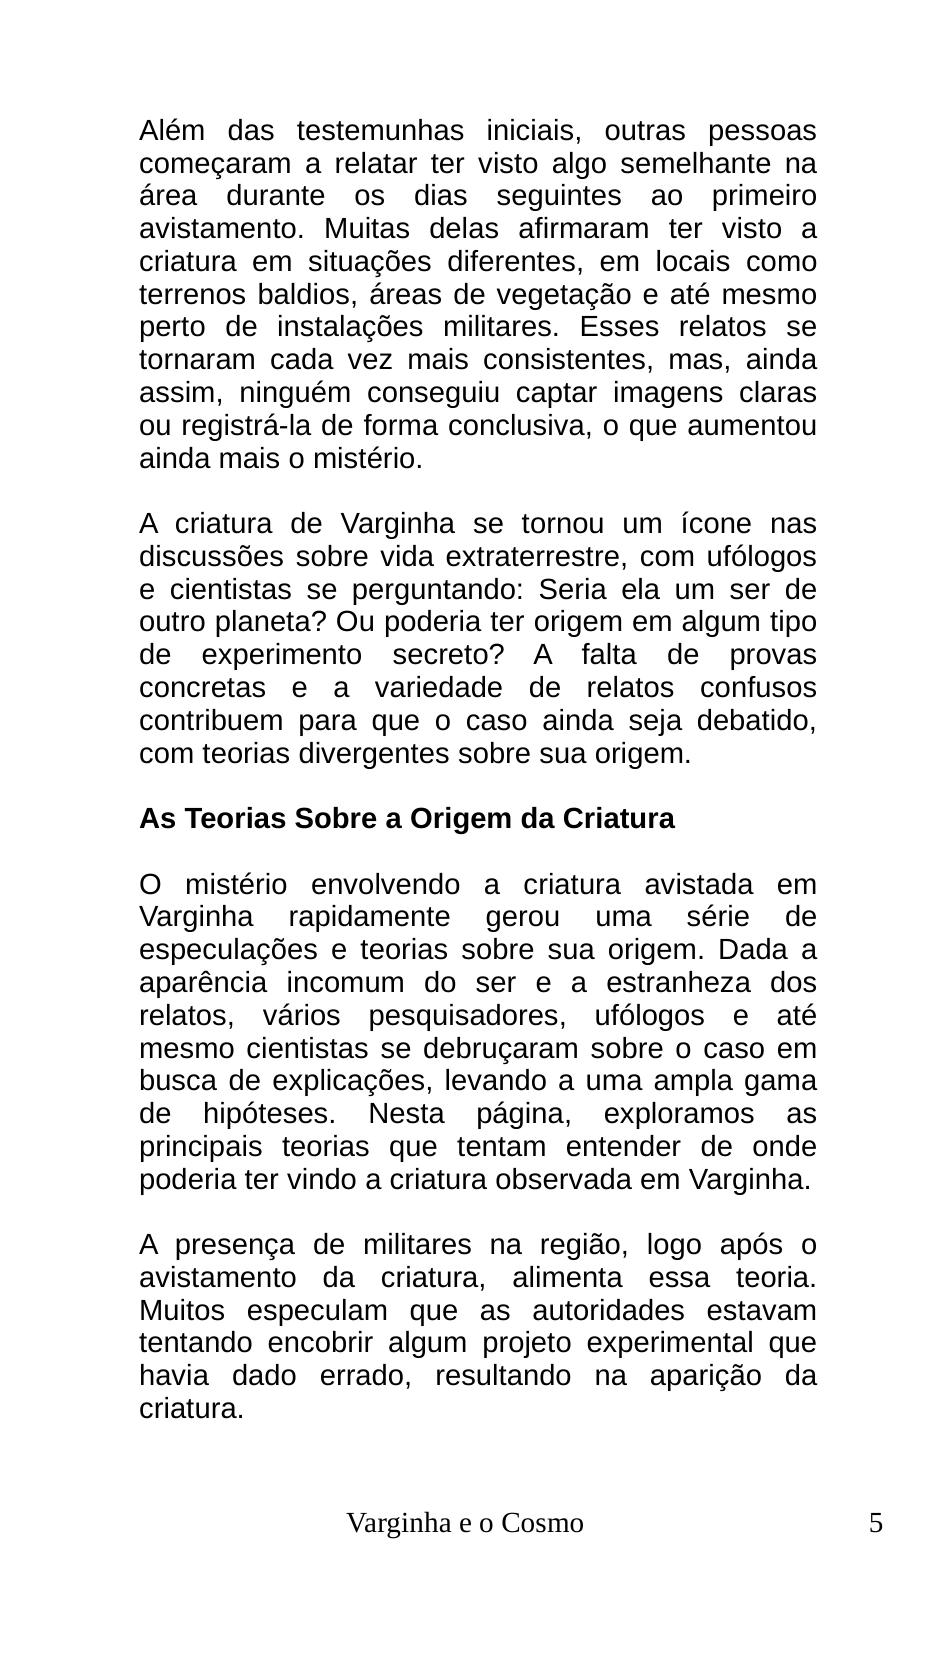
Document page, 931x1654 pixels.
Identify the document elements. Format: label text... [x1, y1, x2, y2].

text_box Além das testemunhas iniciais, outras pessoas começaram a relatar ter visto algo semelhante na área durante os dias seguintes ao primeiro avistamento. Muitas delas afirmaram ter visto a criatura em situações diferentes, em locais como terrenos baldios, áreas de vegetação e até mesmo perto de instalações militares. Esses relatos se tornaram cada vez mais consistentes, mas, ainda assim, ninguém conseguiu captar imagens claras ou registrá-la de forma conclusiva, o que aumentou ainda mais o mistério. A criatura de Varginha se tornou um ícone nas discussões sobre vida extraterrestre, com ufólogos e cientistas se perguntando: Seria ela um ser de outro planeta? Ou poderia ter origem em algum tipo de experimento secreto? A falta de provas concretas e a variedade de relatos confusos contribuem para que o caso ainda seja debatido, com teorias divergentes sobre sua origem. As Teorias Sobre a Origem da Criatura O mistério envolvendo a criatura avistada em Varginha rapidamente gerou uma série de especulações e teorias sobre sua origem. Dada a aparência incomum do ser e a estranheza dos relatos, vários pesquisadores, ufólogos e até mesmo cientistas se debruçaram sobre o caso em busca de explicações, levando a uma ampla gama de hipóteses. Nesta página, exploramos as principais teorias que tentam entender de onde poderia ter vindo a criatura observada em Varginha. A presença de militares na região, logo após o avistamento da criatura, alimenta essa teoria. Muitos especulam que as autoridades estavam tentando encobrir algum projeto experimental que havia dado errado, resultando na aparição da criatura. [124, 73, 834, 1431]
